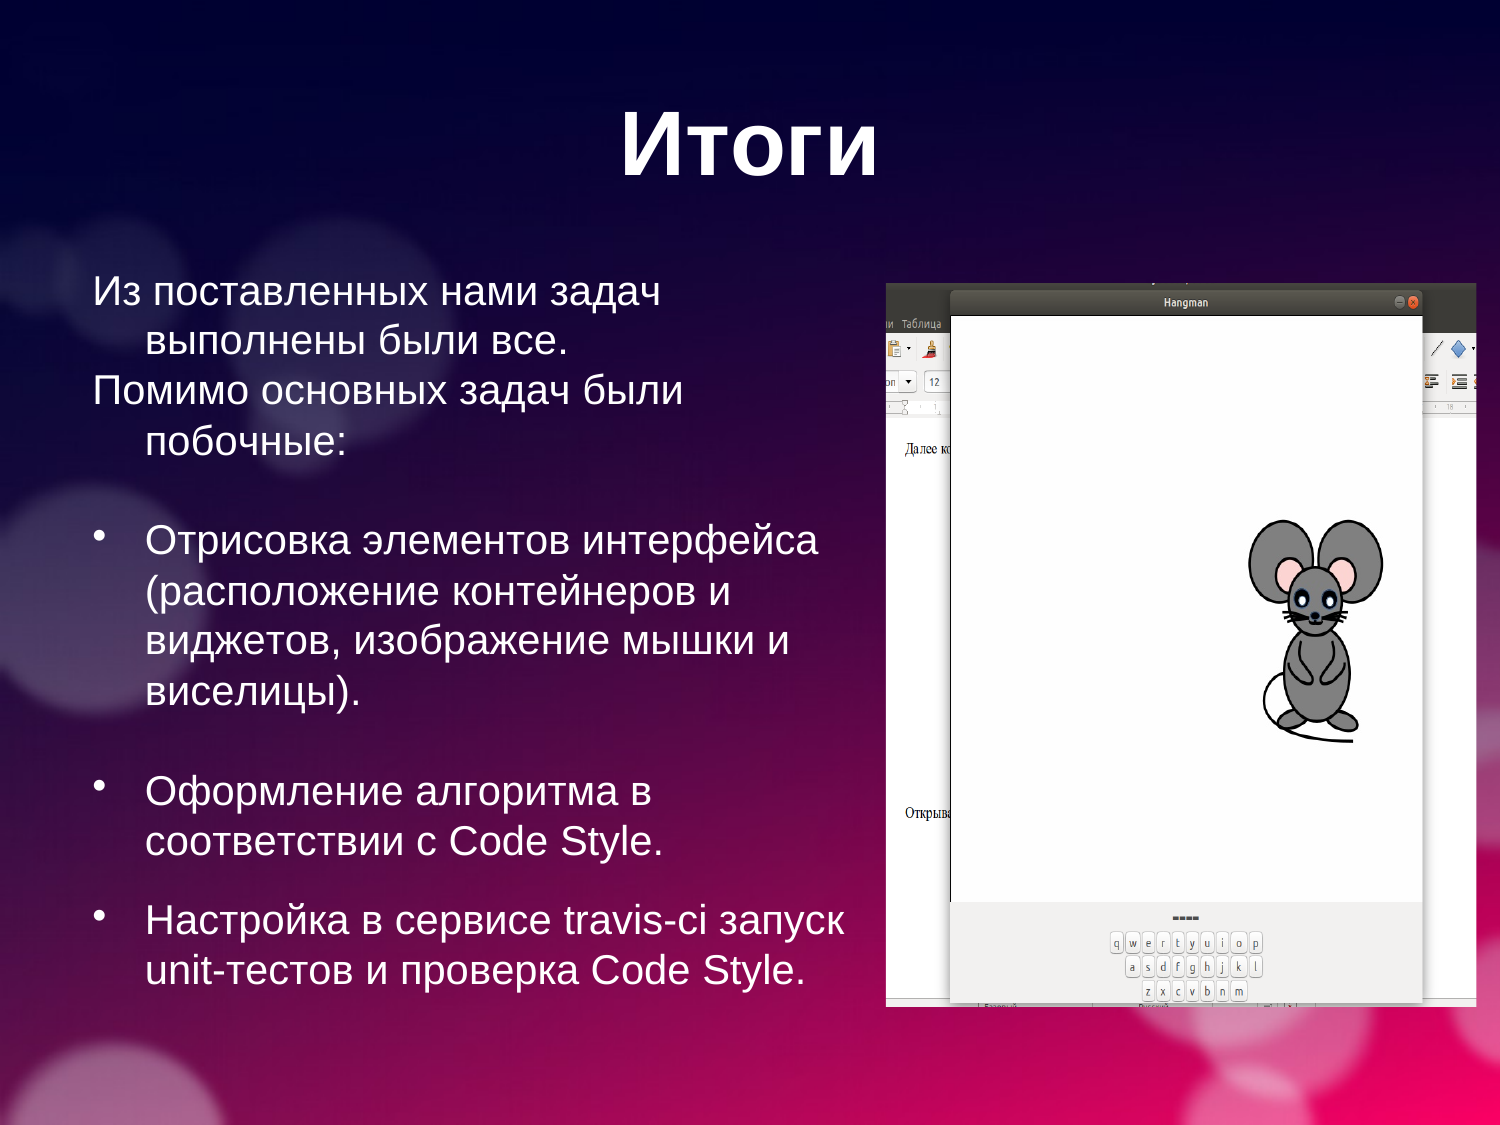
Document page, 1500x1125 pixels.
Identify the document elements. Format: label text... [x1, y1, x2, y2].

text_box Итоги [75, 44, 1426, 233]
text_box Из поставленных нами задач выполнены были все. Помимо основных задач были побочные: Отрисовка элементов интерфейса (расположение контейнеров и виджетов, изображение мышки и виселицы). Оформление алгоритма в соответствии с Code Style. Настройка в сервисе travis-ci запуск unit-тестов и проверка Code Style. [74, 263, 874, 1087]
picture [0, 0, 1500, 1125]
